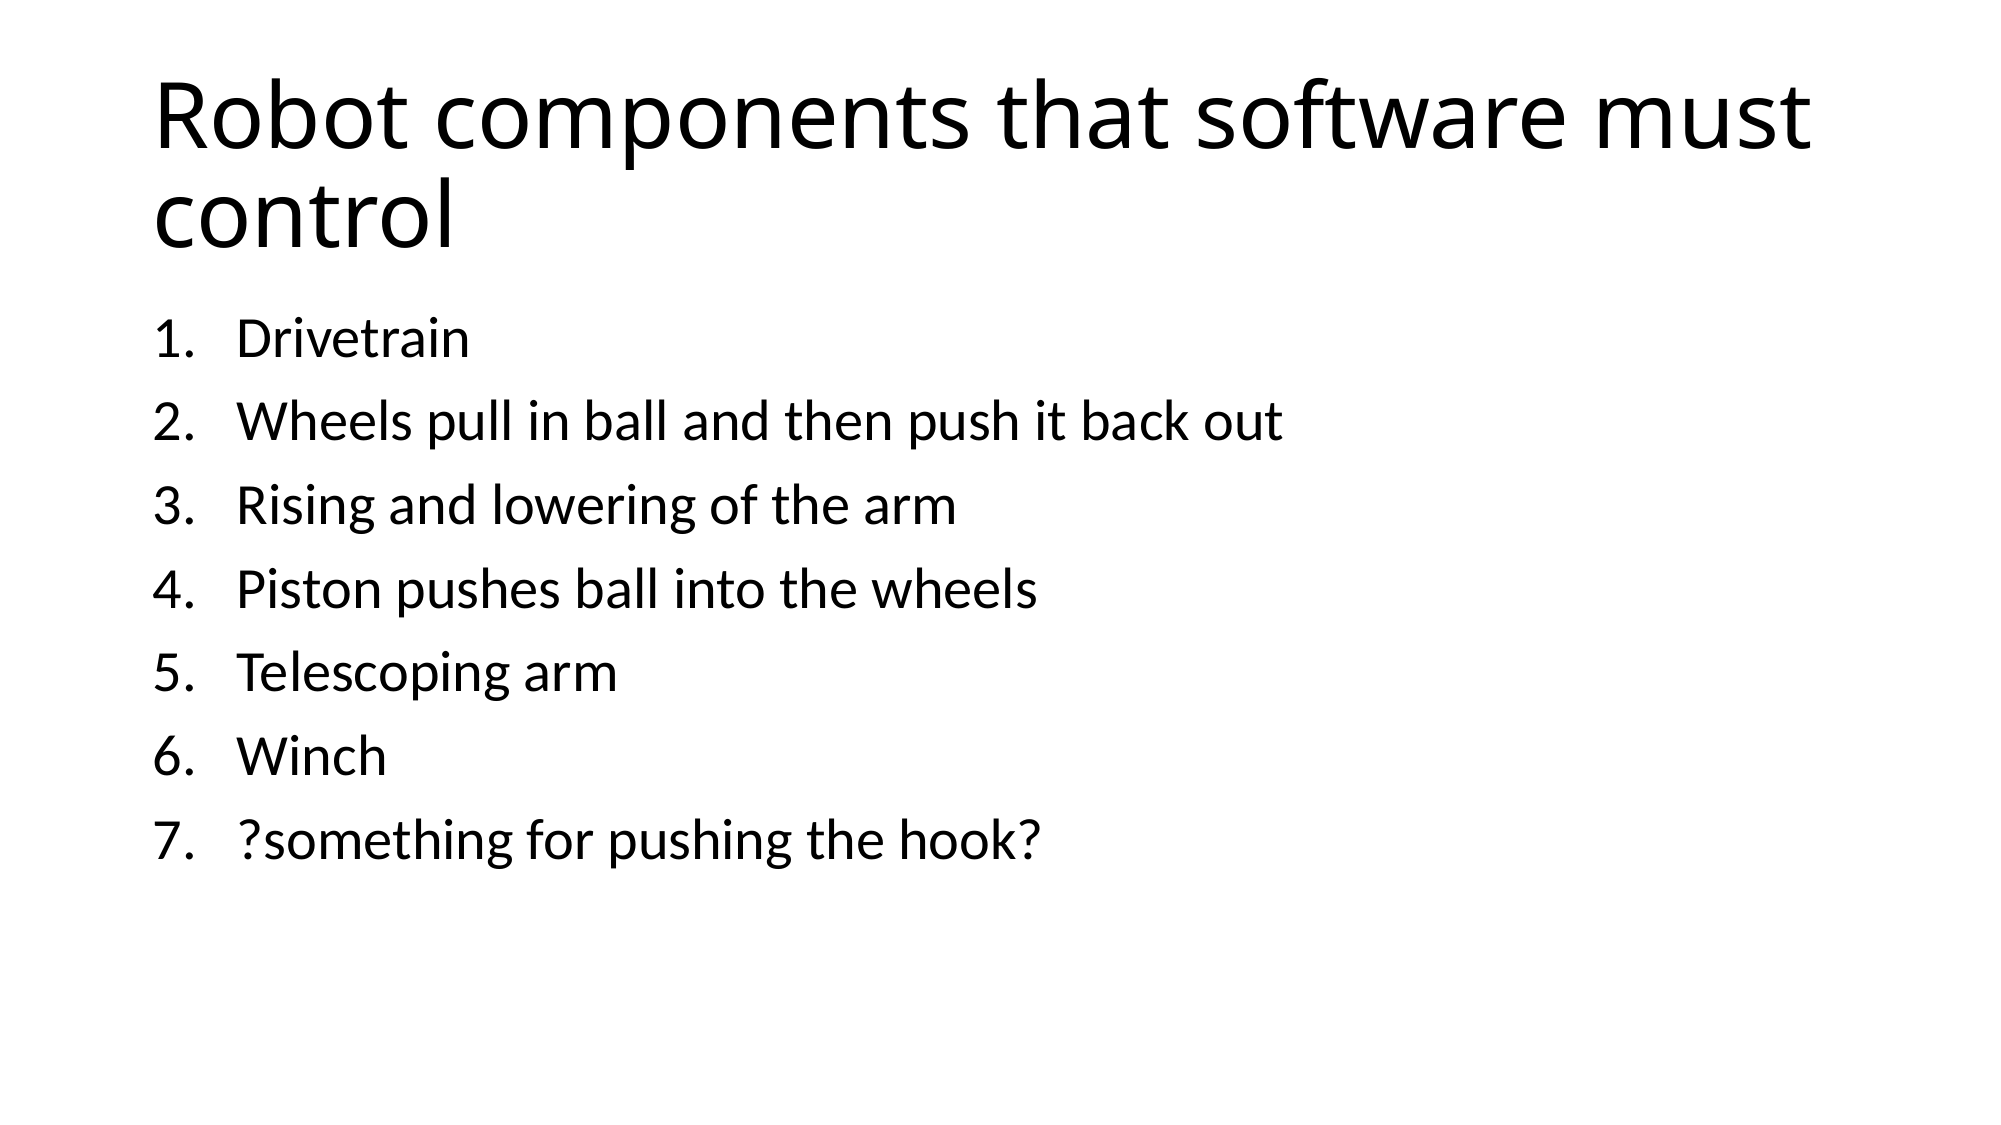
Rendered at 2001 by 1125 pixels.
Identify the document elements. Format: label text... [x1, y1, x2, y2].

list Drivetrain Wheels pull in ball and then push it back out Rising and lowering of the arm Piston pushes ball into the wheels Telescoping arm Winch ?something for pushing the hook? [137, 299, 1863, 1014]
title Robot components that software must control [137, 59, 1863, 278]
